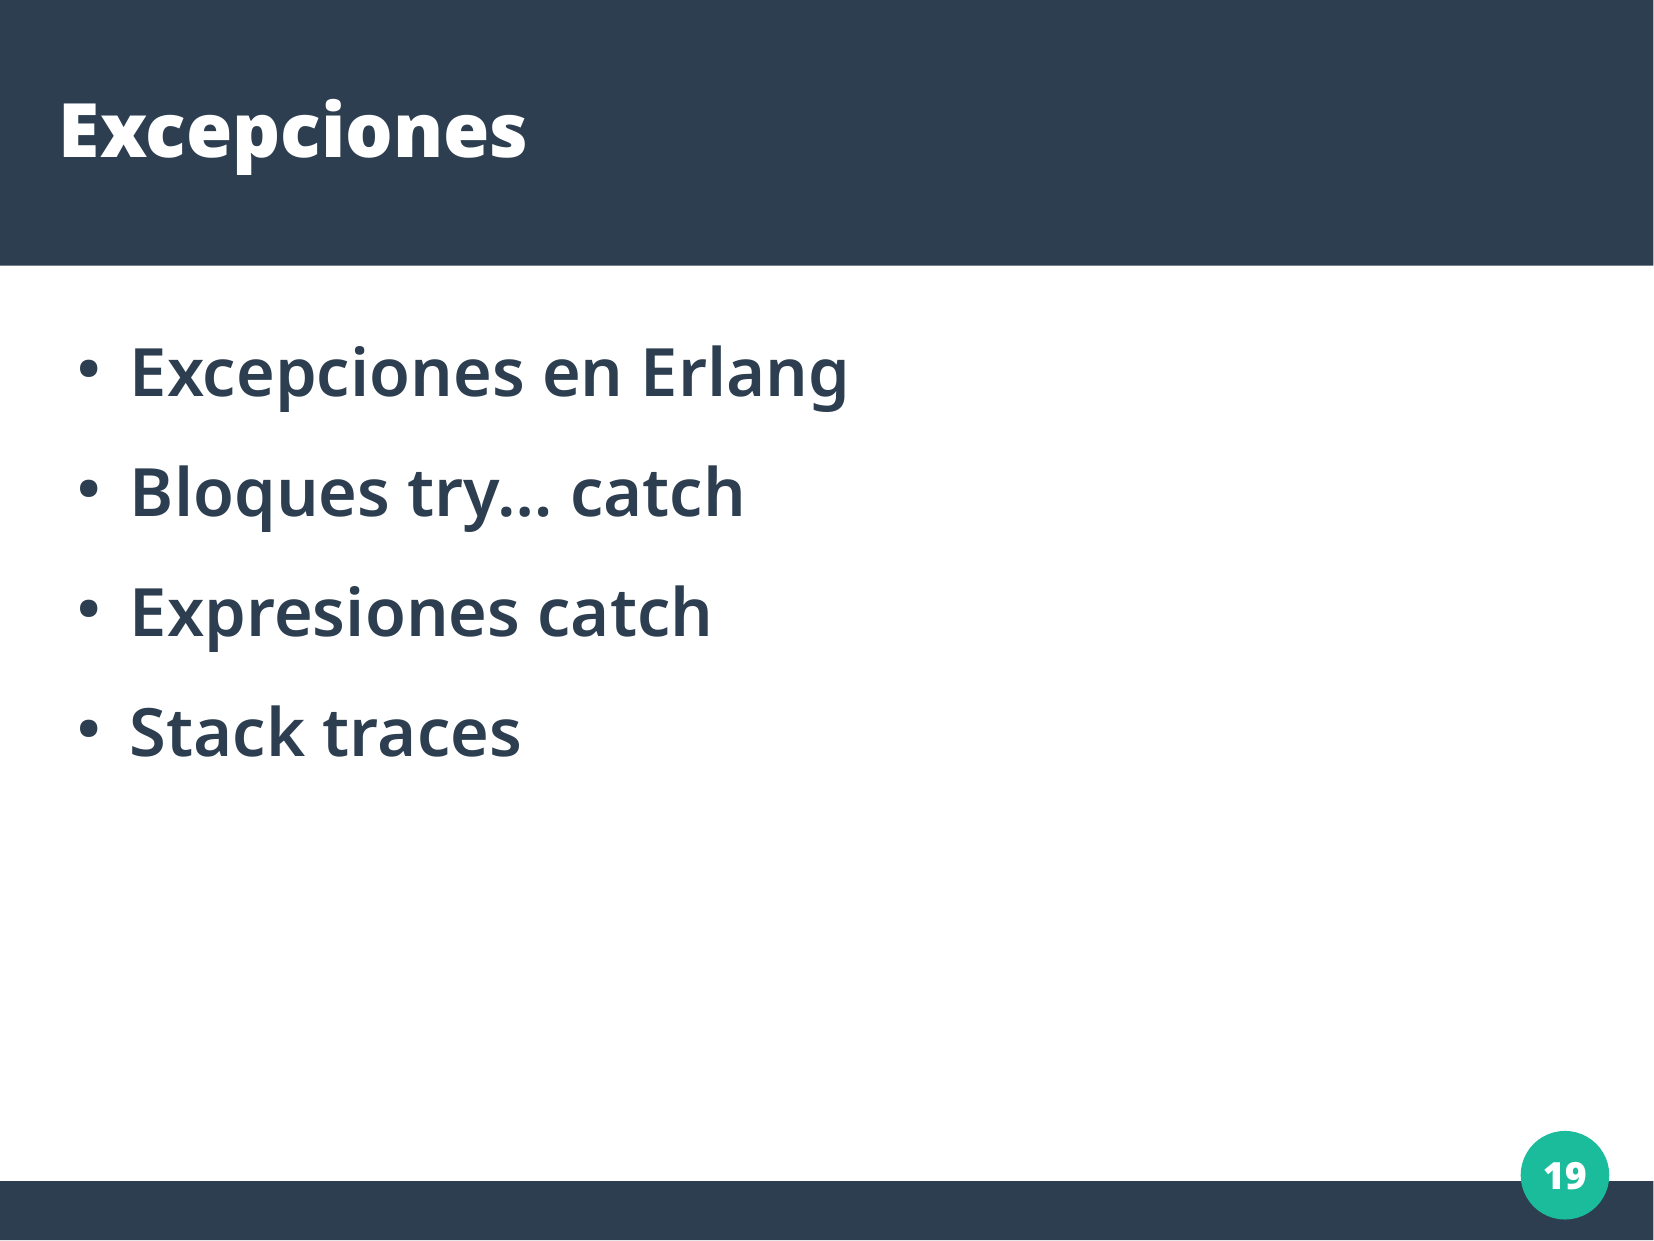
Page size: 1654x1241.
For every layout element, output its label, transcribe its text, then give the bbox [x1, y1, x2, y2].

list Excepciones en Erlang Bloques try… catch Expresiones catch Stack traces [59, 324, 1595, 1152]
title Excepciones [59, 49, 1595, 207]
